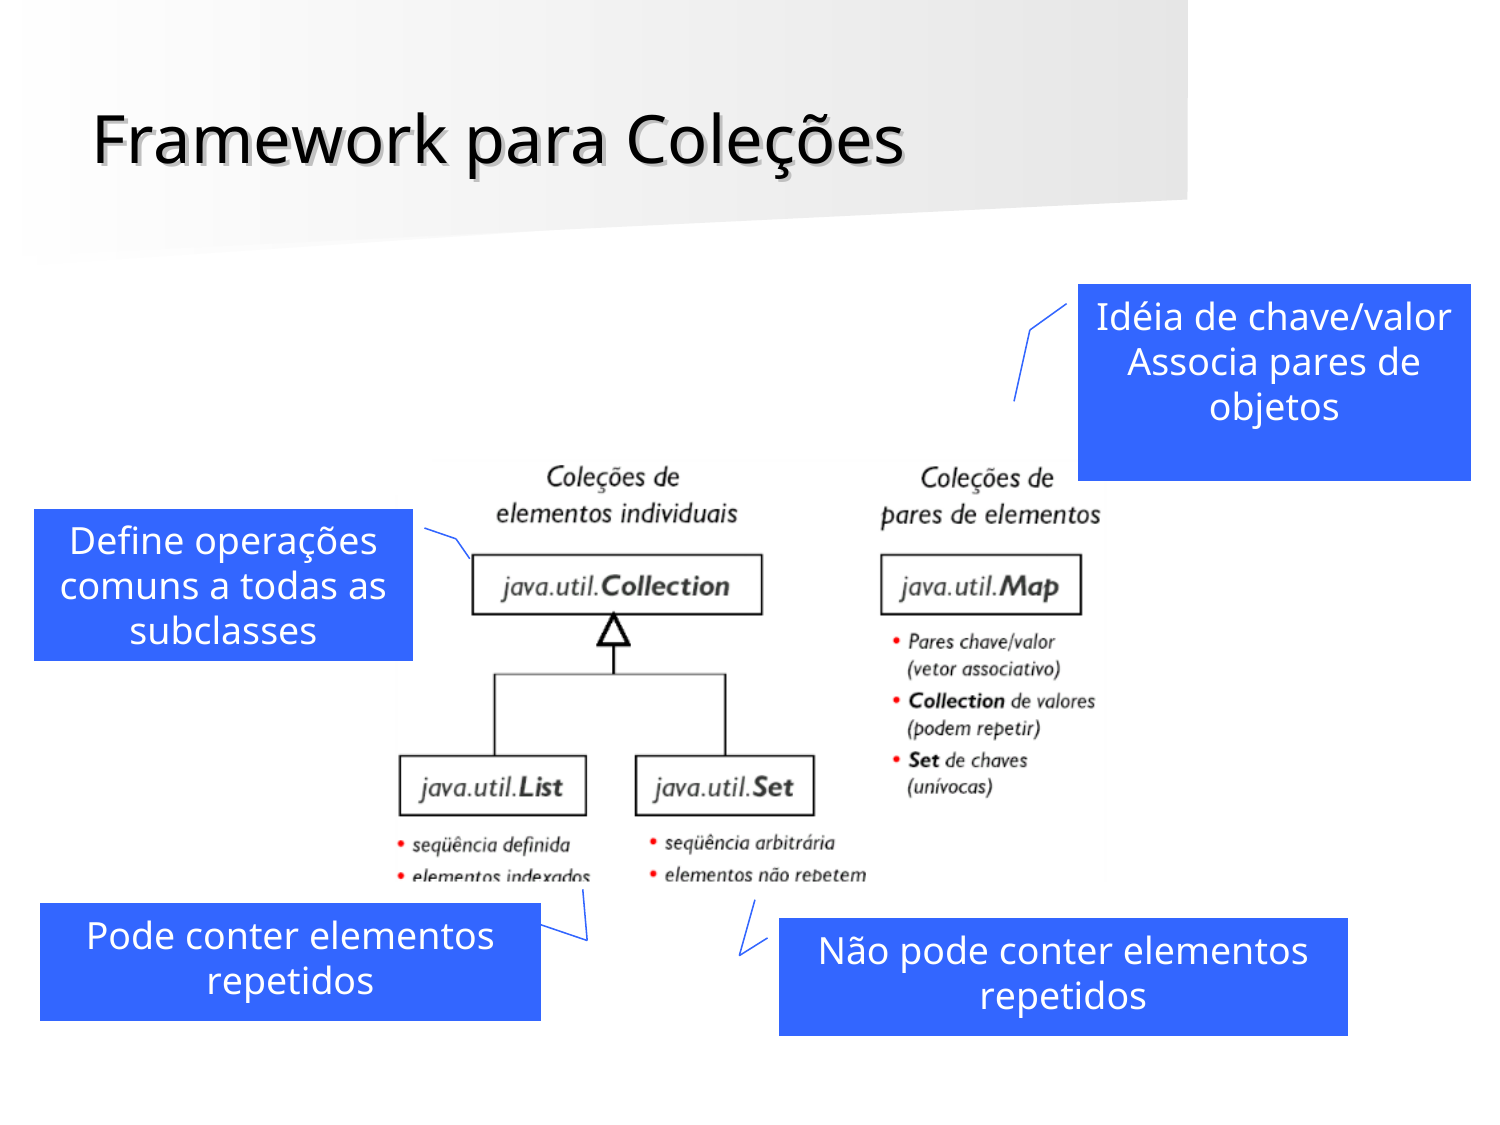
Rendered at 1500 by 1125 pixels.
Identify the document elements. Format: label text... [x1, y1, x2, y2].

picture [376, 456, 1109, 887]
text_box Define operações comuns a todas as subclasses [35, 509, 412, 660]
text_box Idéia de chave/valor Associa pares de objetos [1079, 285, 1470, 480]
text_box Pode conter elementos repetidos [41, 889, 588, 1020]
text_box Não pode conter elementos repetidos [780, 919, 1347, 1035]
title Framework para Coleções [76, 42, 1427, 231]
